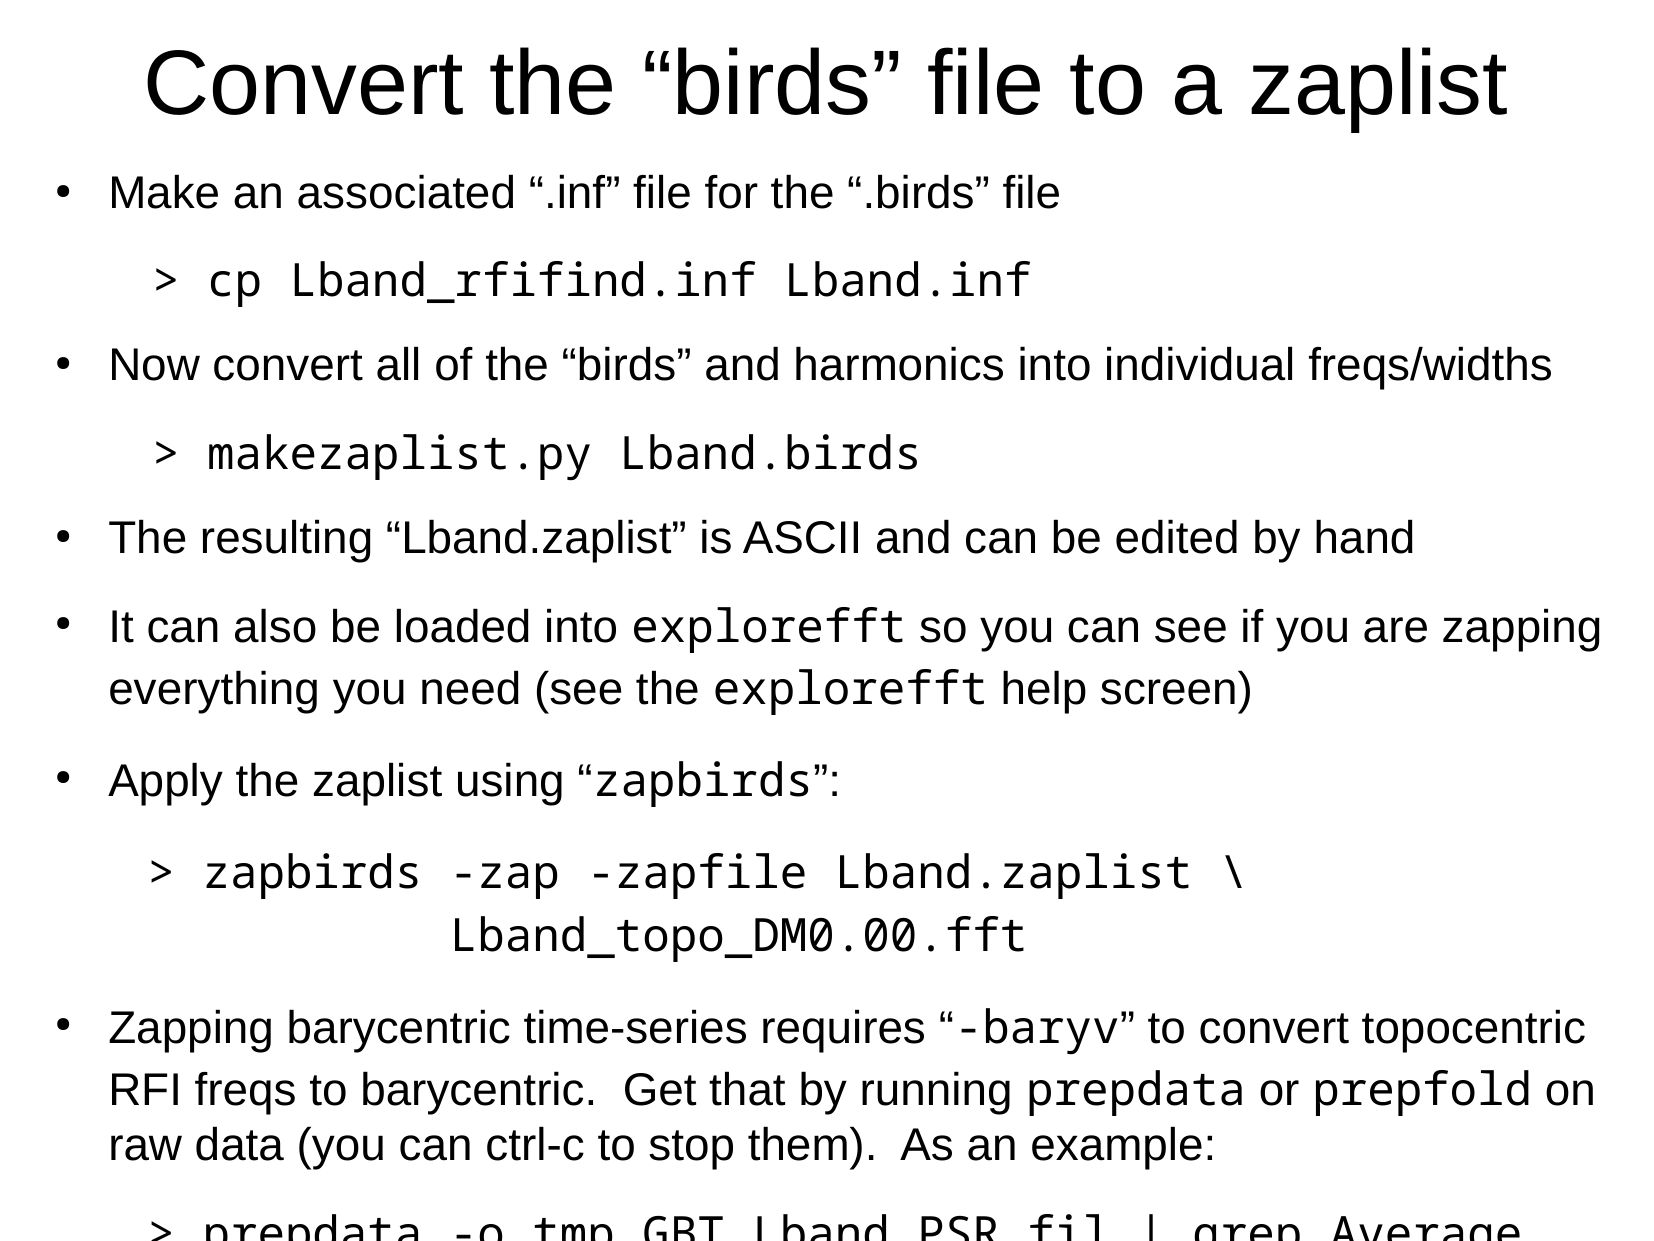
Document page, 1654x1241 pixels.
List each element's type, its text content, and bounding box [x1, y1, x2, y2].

list Make an associated “.inf” file for the “.birds” file > cp Lband_rfifind.inf Lband.inf Now convert all of the “birds” and harmonics into individual freqs/widths > makezaplist.py Lband.birds The resulting “Lband.zaplist” is ASCII and can be edited by hand It can also be loaded into explorefft so you can see if you are zapping everything you need (see the explorefft help screen) Apply the zaplist using “zapbirds”: > zapbirds -zap -zapfile Lband.zaplist \ Lband_topo_DM0.00.fft Zapping barycentric time-series requires “-baryv” to convert topocentric RFI freqs to barycentric. Get that by running prepdata or prepfold on raw data (you can ctrl-c to stop them). As an example: > prepdata -o tmp GBT_Lband_PSR.fil | grep Average Average topocentric velocity (c) = -5.697334e-05 [37, 166, 1631, 1053]
title Convert the “birds” file to a zaplist [82, 27, 1571, 139]
